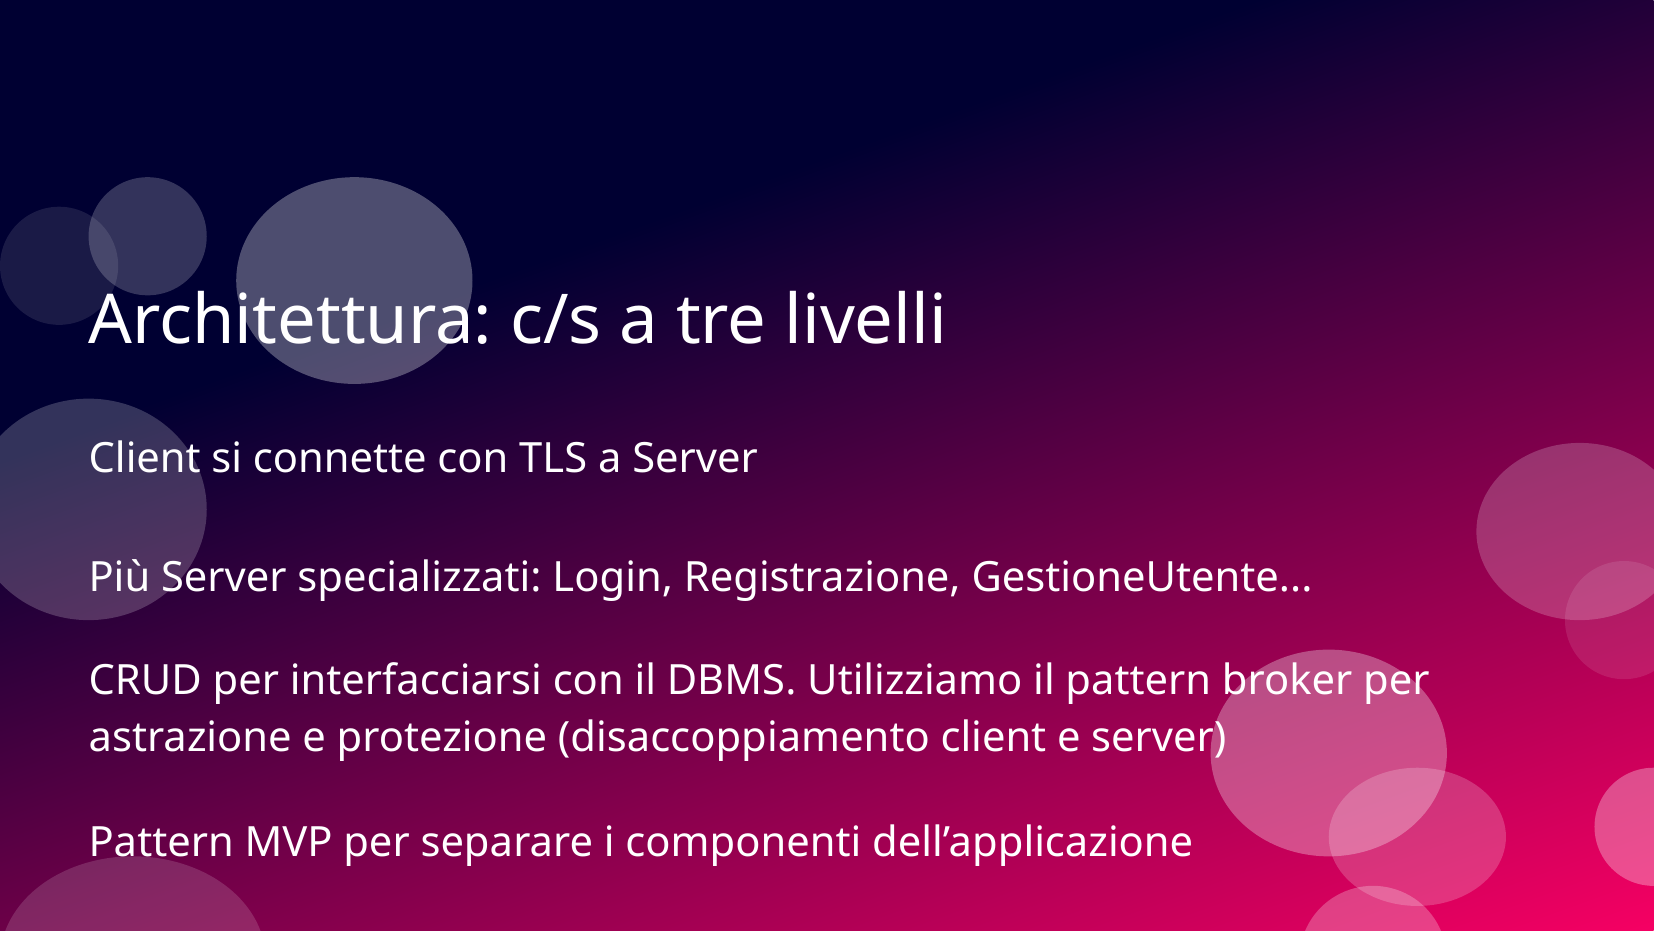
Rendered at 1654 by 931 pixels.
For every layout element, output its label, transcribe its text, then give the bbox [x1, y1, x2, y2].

text_box CRUD per interfacciarsi con il DBMS. Utilizziamo il pattern broker per astrazione e protezione (disaccoppiamento client e server) [88, 649, 1565, 771]
text_box Client si connette con TLS a Server [88, 428, 1565, 502]
text_box Più Server specializzati: Login, Registrazione, GestioneUtente... [88, 546, 1565, 649]
text_box Pattern MVP per separare i componenti dell’applicazione [88, 812, 1565, 886]
title Architettura: c/s a tre livelli [88, 236, 1565, 399]
